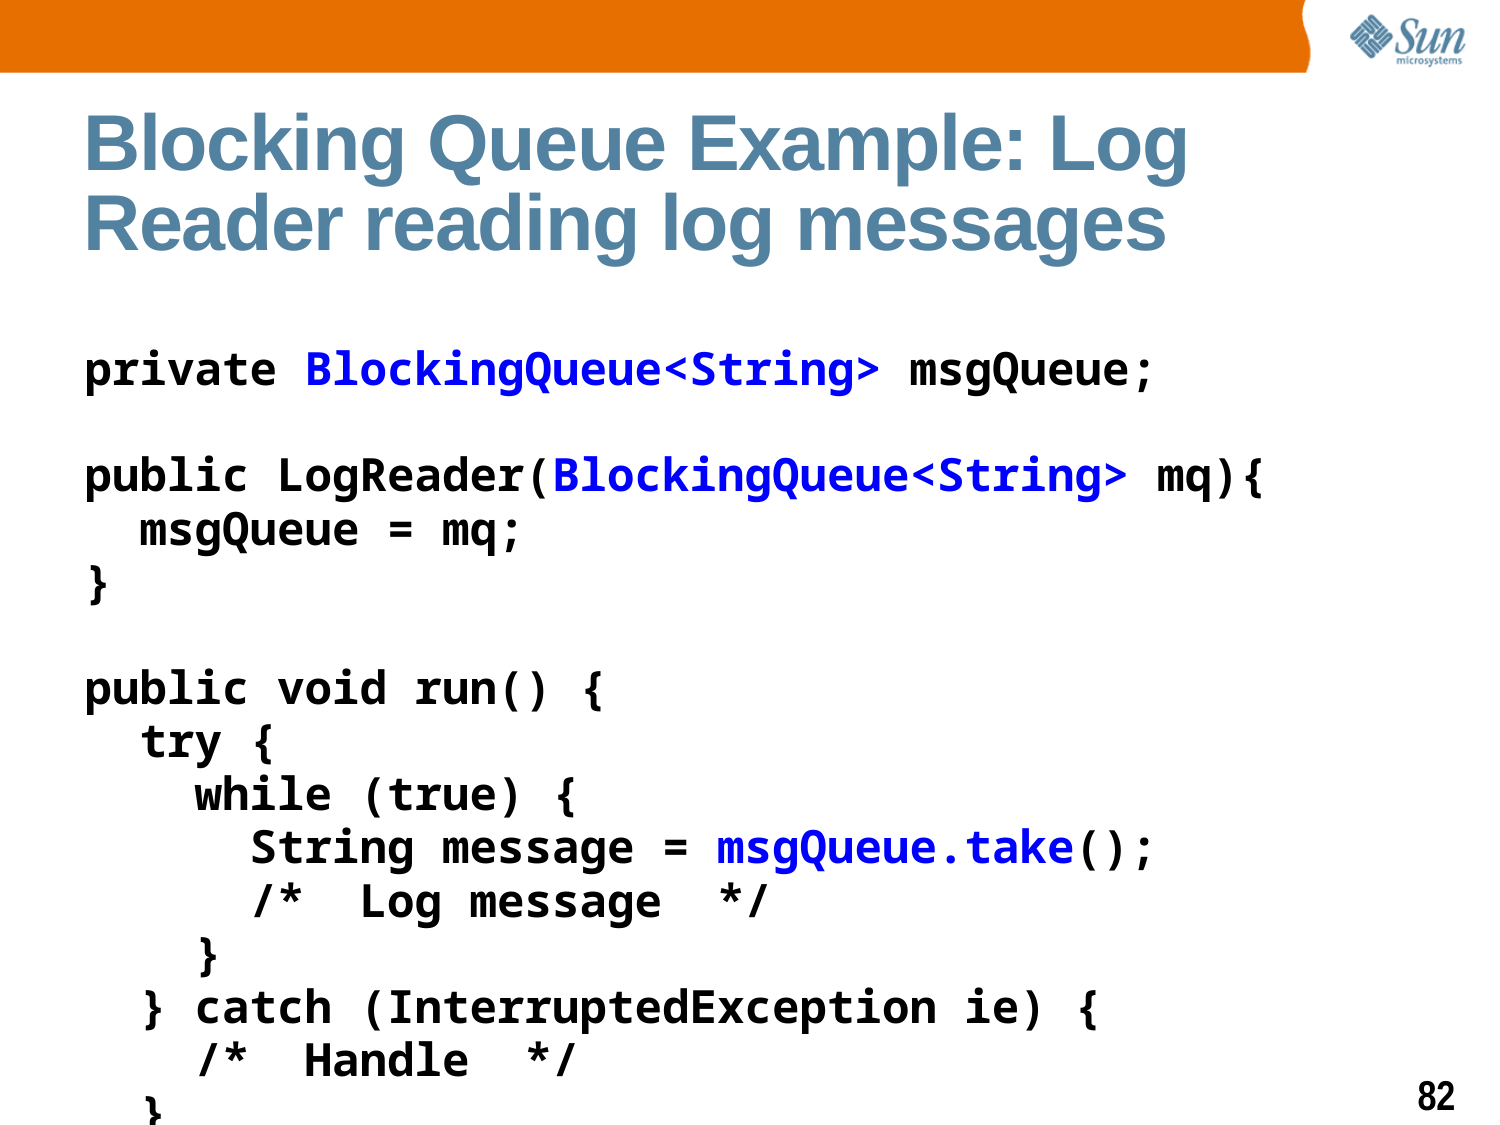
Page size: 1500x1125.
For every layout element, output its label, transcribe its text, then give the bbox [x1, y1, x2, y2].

text_box private BlockingQueue<String> msgQueue; public LogReader(BlockingQueue<String> mq){ msgQueue = mq; } public void run() { try { while (true) { String message = msgQueue.take(); /* Log message */ } } catch (InterruptedException ie) { /* Handle */ } } [84, 343, 1365, 1125]
title Blocking Queue Example: Log Reader reading log messages [83, 106, 1446, 276]
picture [0, 0, 1500, 75]
